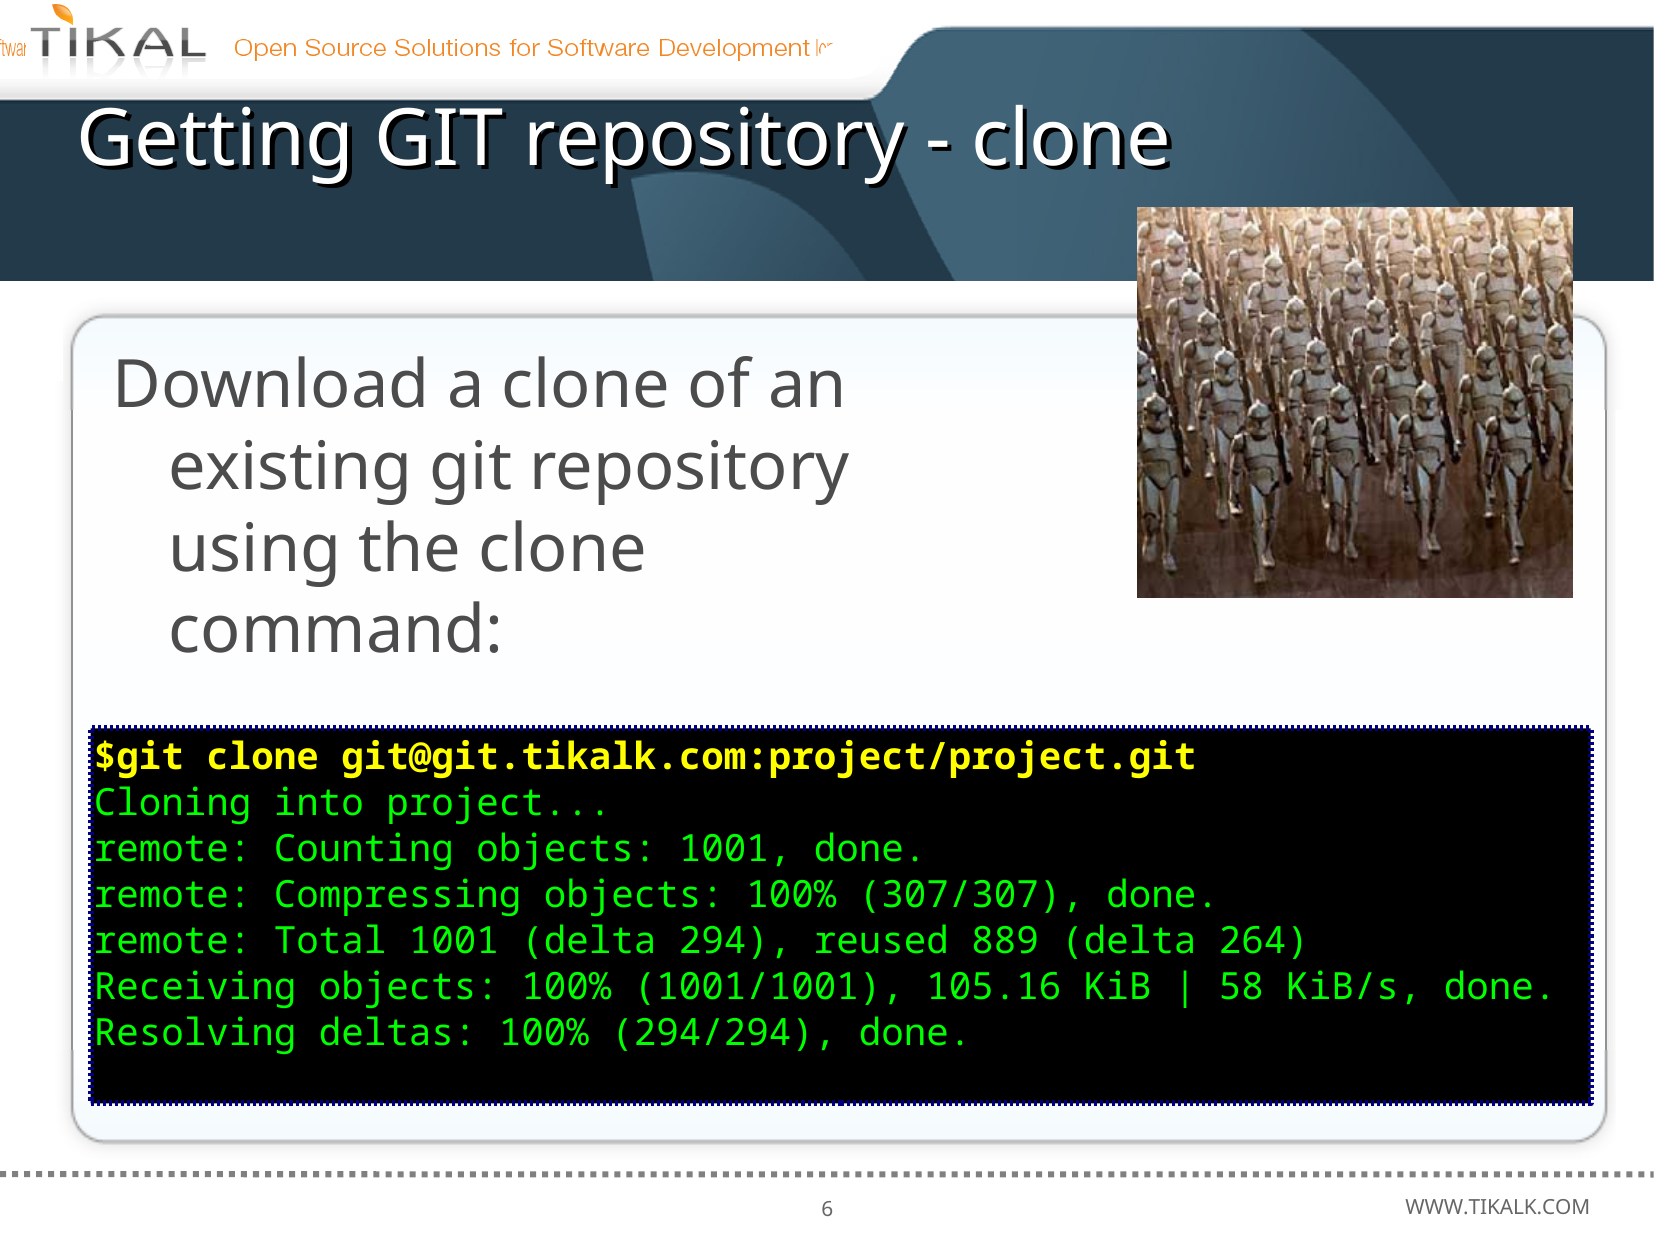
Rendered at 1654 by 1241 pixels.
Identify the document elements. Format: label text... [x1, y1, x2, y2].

picture [55, 1050, 1616, 1163]
list Download a clone of an existing git repository using the clone command: [112, 339, 976, 716]
title Getting GIT repository - clone [76, 29, 1565, 237]
picture [0, 3, 1654, 598]
list $git clone git@git.tikalk.com:project/project.git Cloning into project... remote: Counting objects: 1001, done. remote: Compressing objects: 100% (307/307), done. remote: Total 1001 (delta 294), reused 889 (delta 264) Receiving objects: 100% (1001/1001), 105.16 KiB | 58 KiB/s, done. Resolving deltas: 100% (294/294), done. [90, 728, 1591, 1104]
